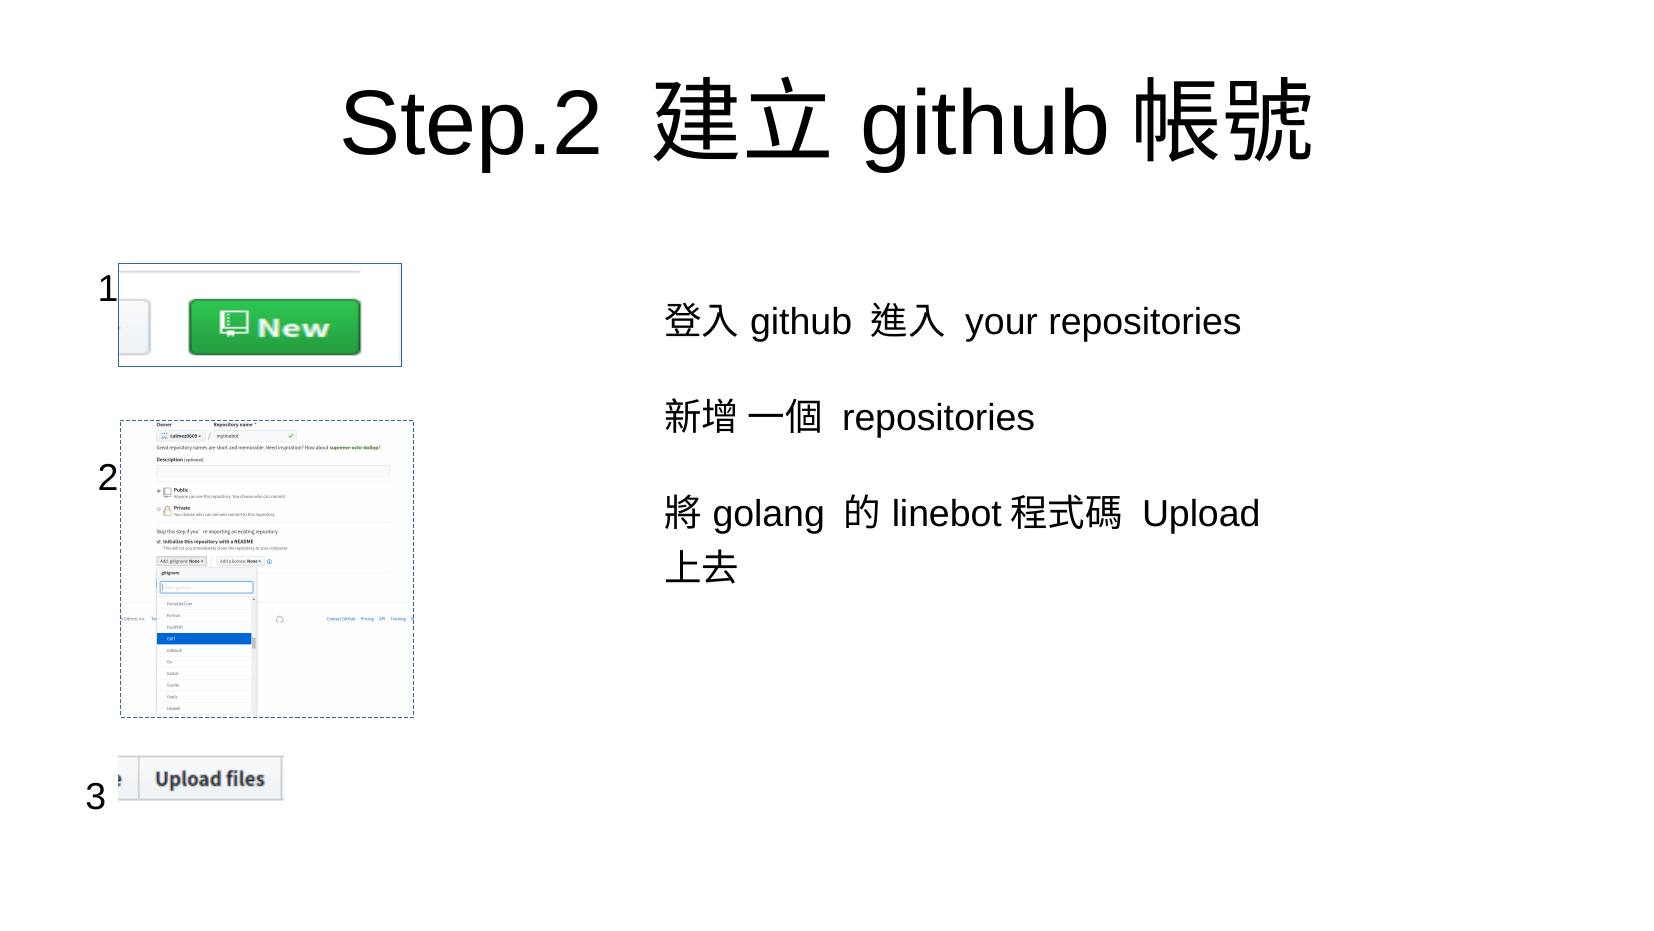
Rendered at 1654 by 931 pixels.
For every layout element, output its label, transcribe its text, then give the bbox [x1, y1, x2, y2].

picture [118, 263, 402, 367]
picture [120, 420, 414, 718]
text_box 登入github 進入 your repositories 新增 一個 repositories 將golang 的linebot程式碼 Upload 上去 [649, 283, 1276, 733]
text_box 2 [82, 448, 134, 506]
title Step.2 建立github帳號 [82, 37, 1571, 193]
picture [118, 748, 284, 804]
text_box 3 [70, 767, 122, 825]
text_box 1 [82, 259, 134, 317]
